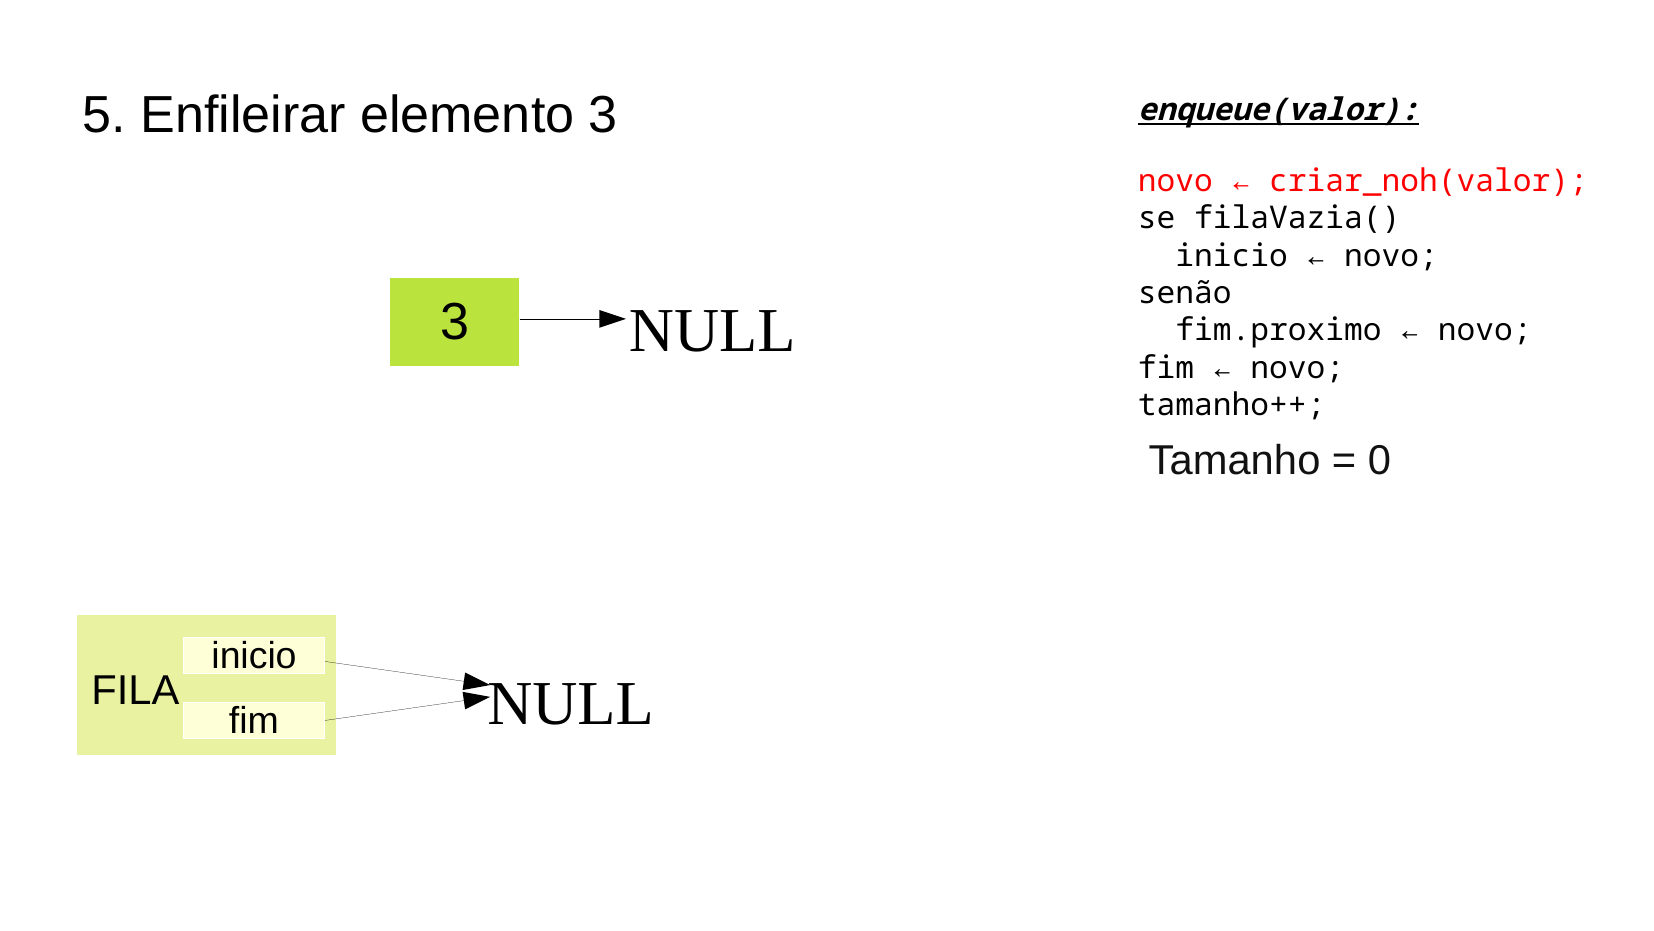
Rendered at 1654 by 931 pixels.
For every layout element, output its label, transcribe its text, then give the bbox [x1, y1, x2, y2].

text_box NULL [614, 288, 815, 367]
text_box 3 [389, 277, 520, 367]
text_box FILA [76, 659, 195, 721]
title 5. Enfileirar elemento 3 [82, 37, 1571, 193]
text_box fim [183, 702, 325, 739]
text_box [195, 662, 337, 720]
text_box NULL [472, 661, 674, 739]
text_box inicio [183, 637, 325, 674]
text_box enqueue(valor): novo ← criar_noh(valor); se filaVazia() inicio ← novo; senão fim.proximo ← novo; fim ← novo; tamanho++; [1123, 81, 1613, 430]
text_box [76, 614, 337, 662]
text_box Tamanho = 0 [1133, 429, 1418, 491]
text_box [76, 719, 337, 756]
